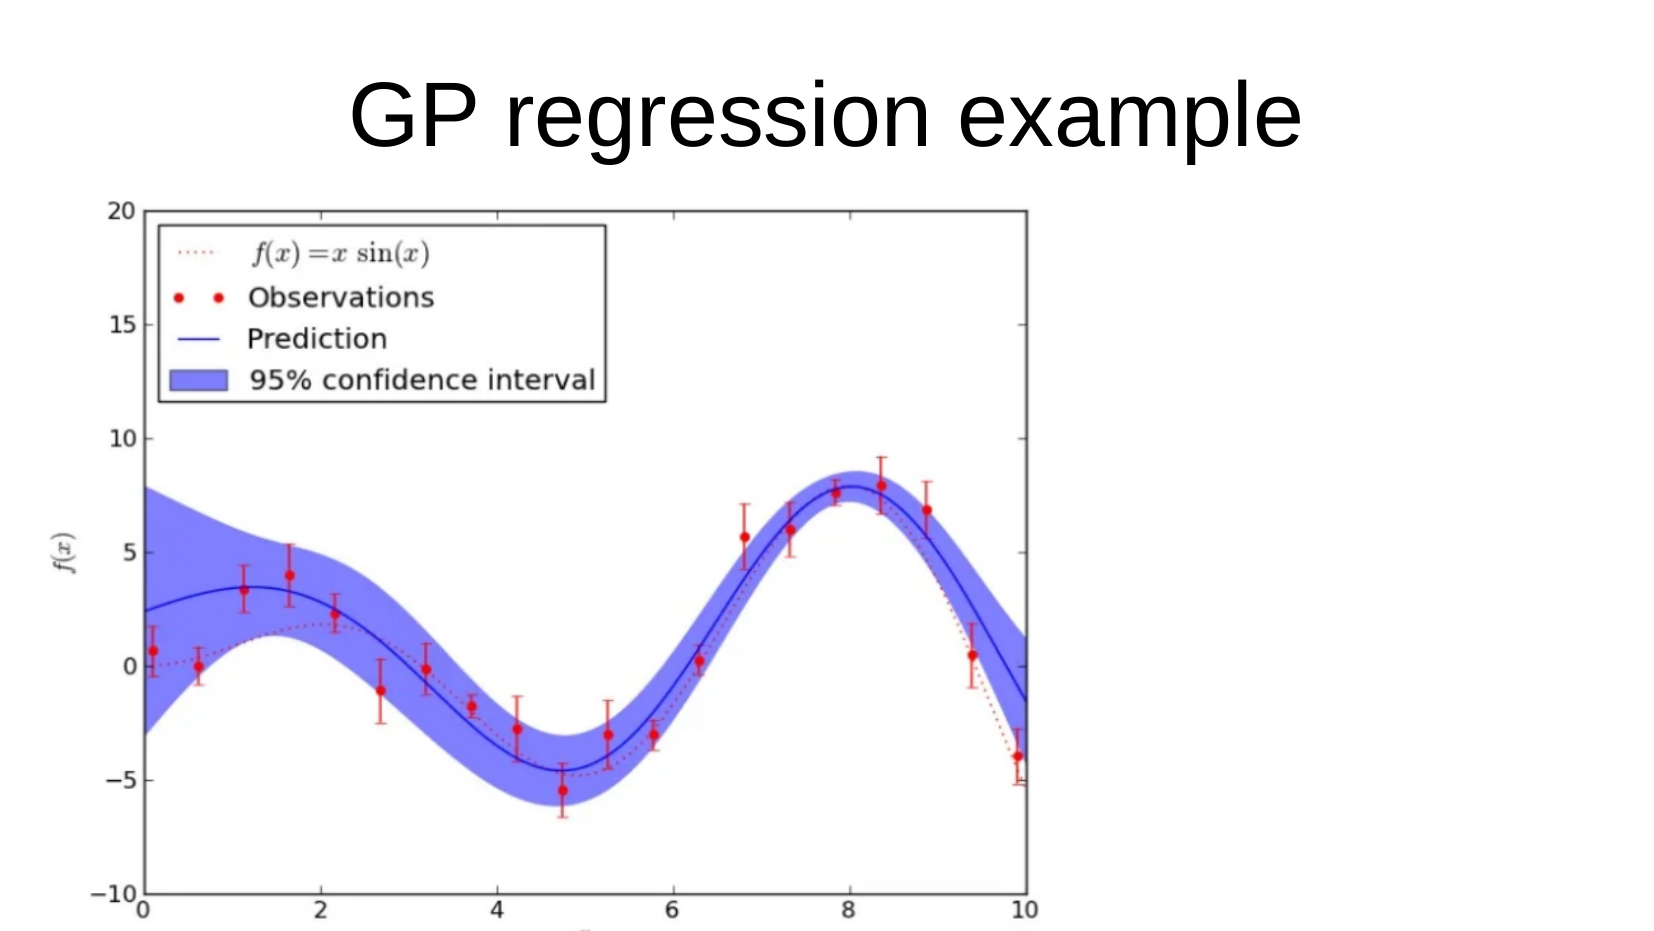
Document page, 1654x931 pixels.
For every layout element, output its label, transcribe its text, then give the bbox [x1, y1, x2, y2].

title GP regression example [82, 37, 1571, 193]
picture [38, 188, 1051, 931]
